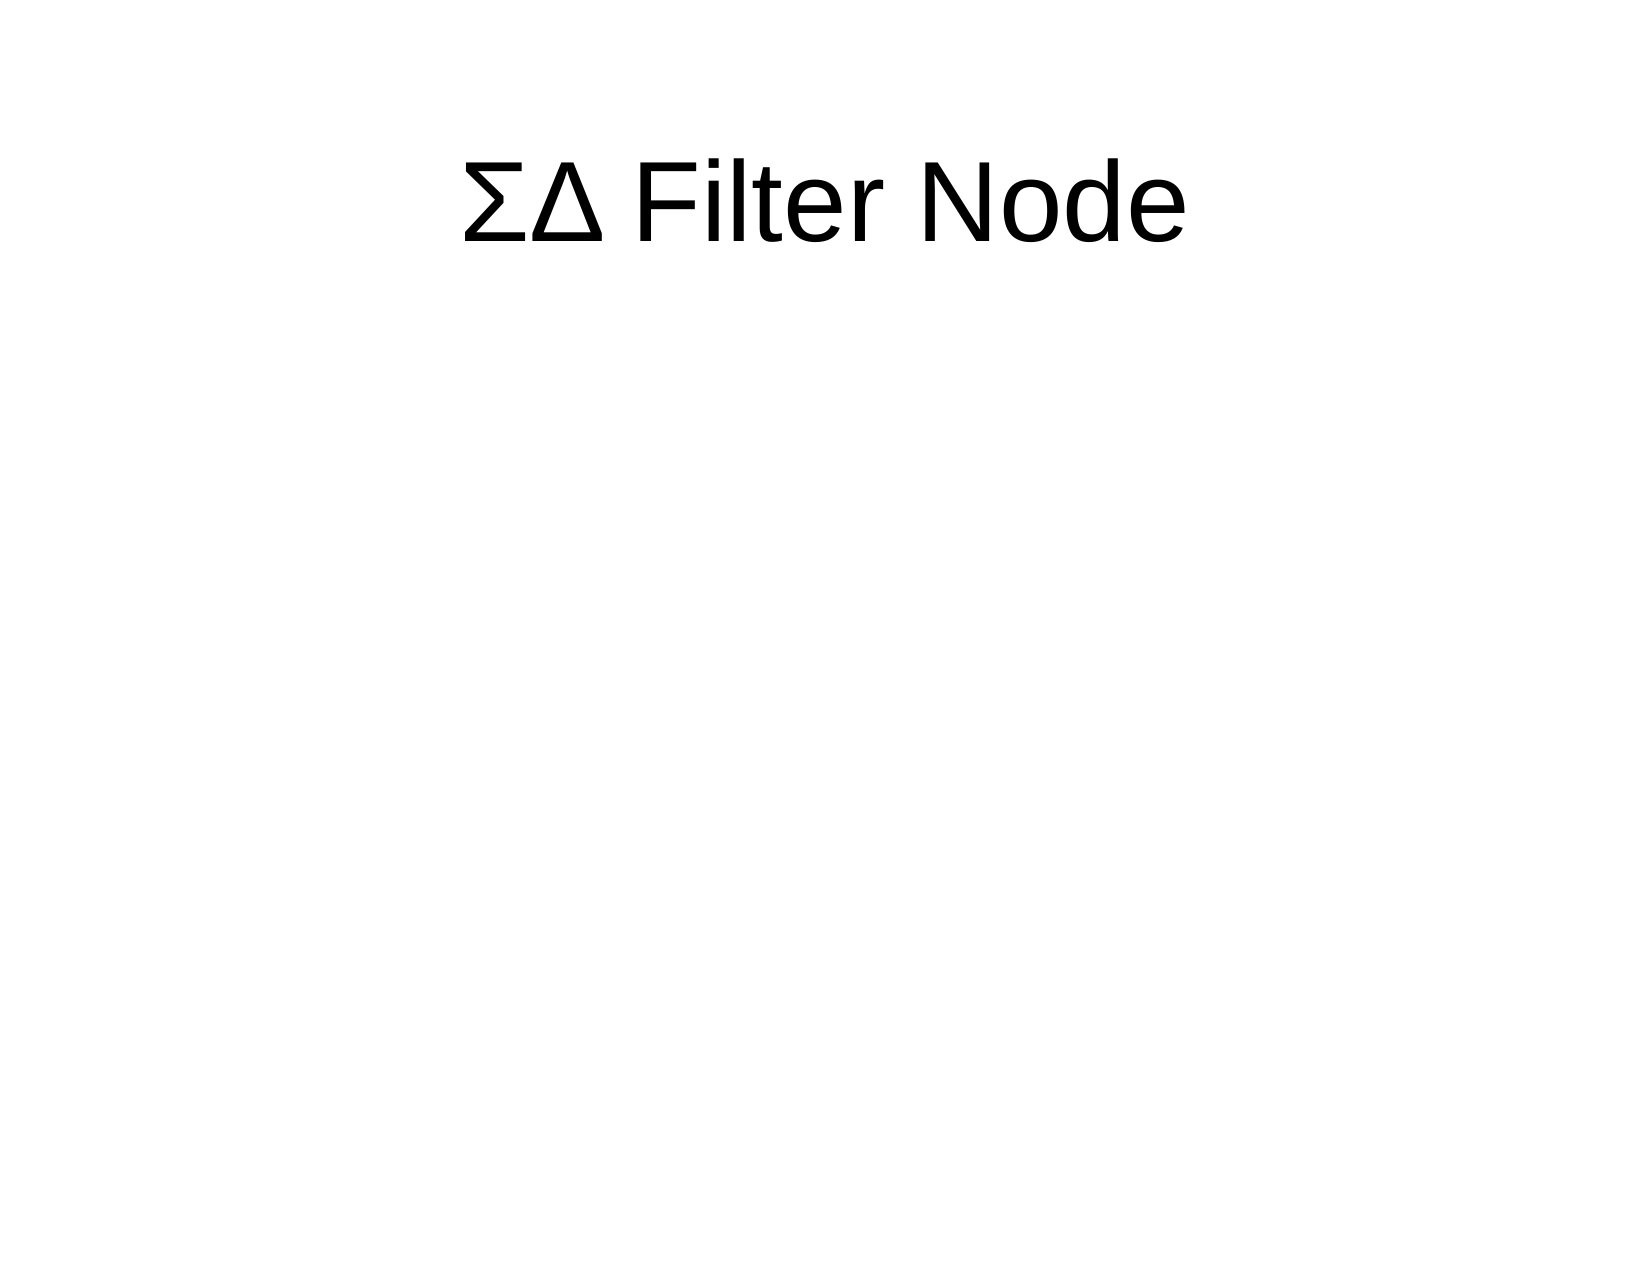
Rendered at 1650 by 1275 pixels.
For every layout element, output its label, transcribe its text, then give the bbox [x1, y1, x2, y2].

title ΣΔ Filter Node [135, 104, 1515, 298]
